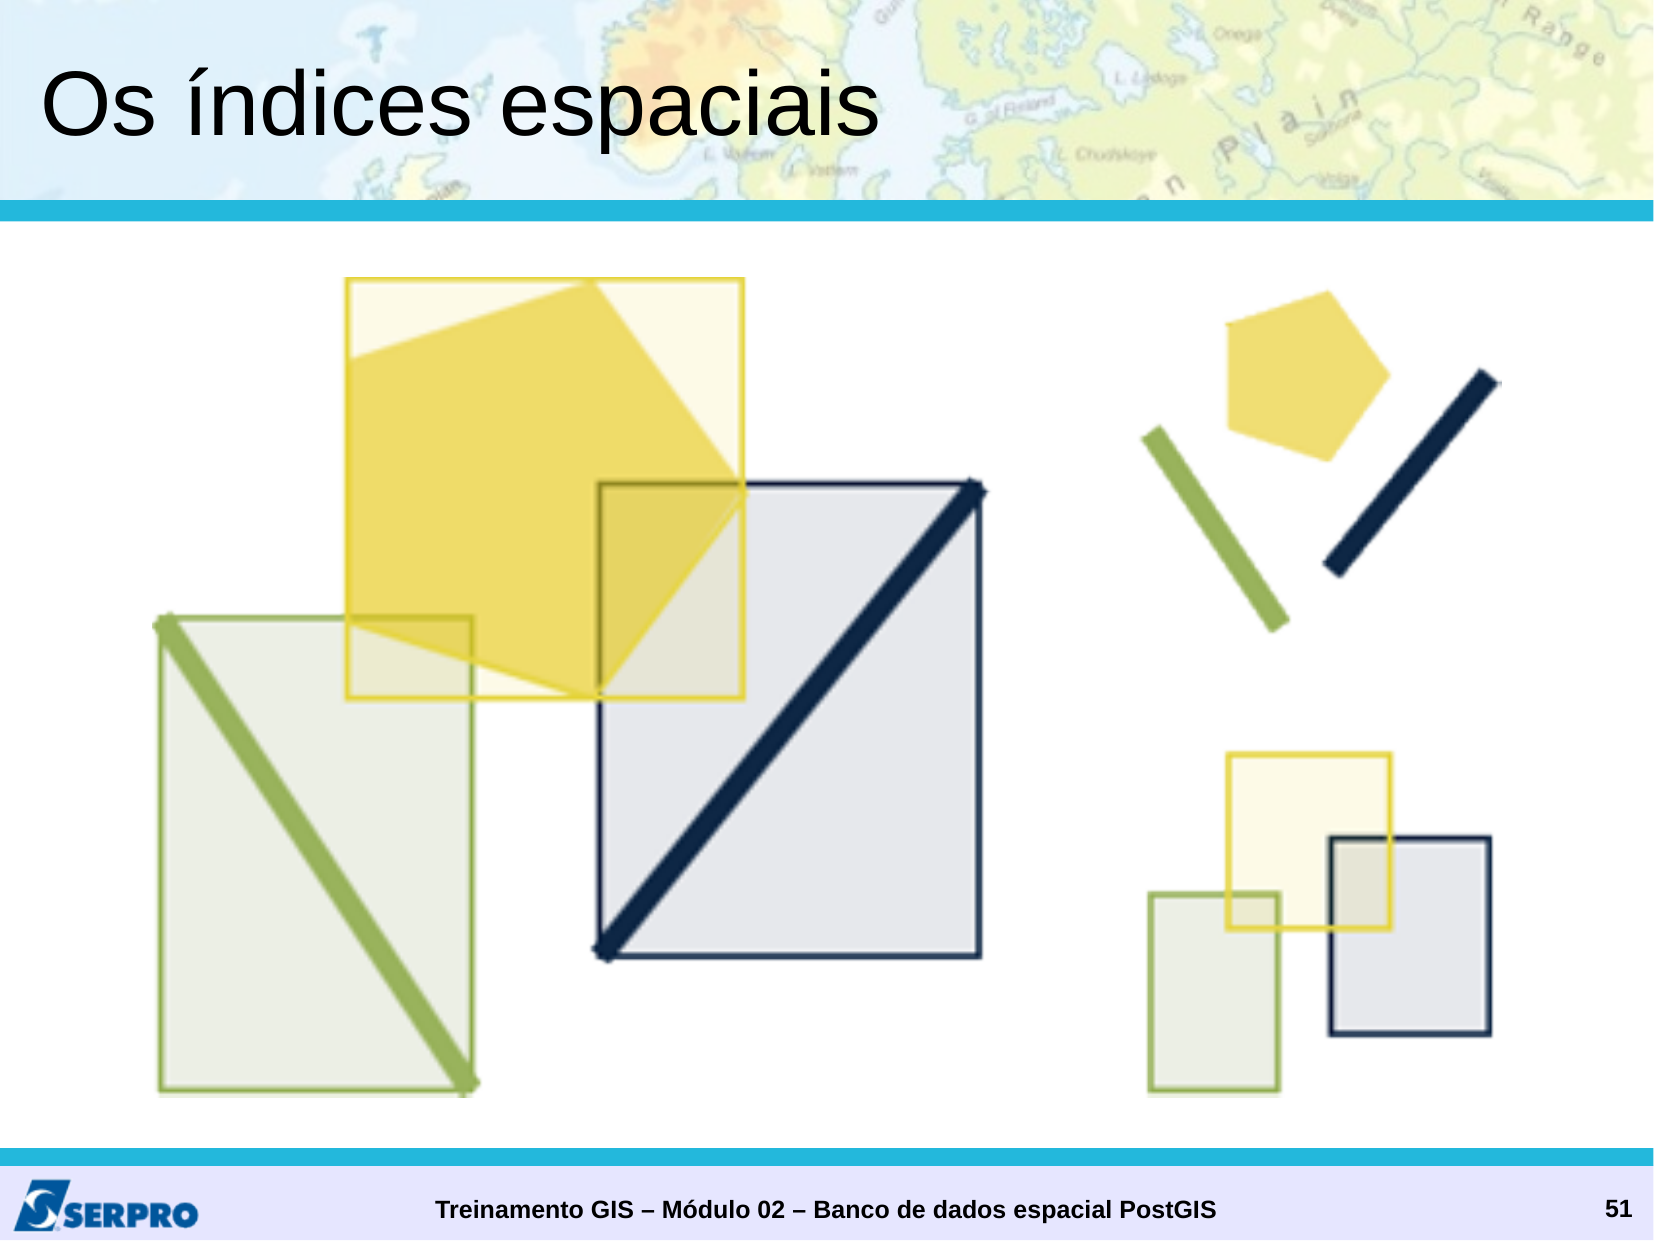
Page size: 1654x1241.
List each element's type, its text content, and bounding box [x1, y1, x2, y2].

picture [152, 277, 1502, 1098]
picture [10, 1177, 201, 1235]
title Os índices espaciais [40, 49, 1614, 159]
